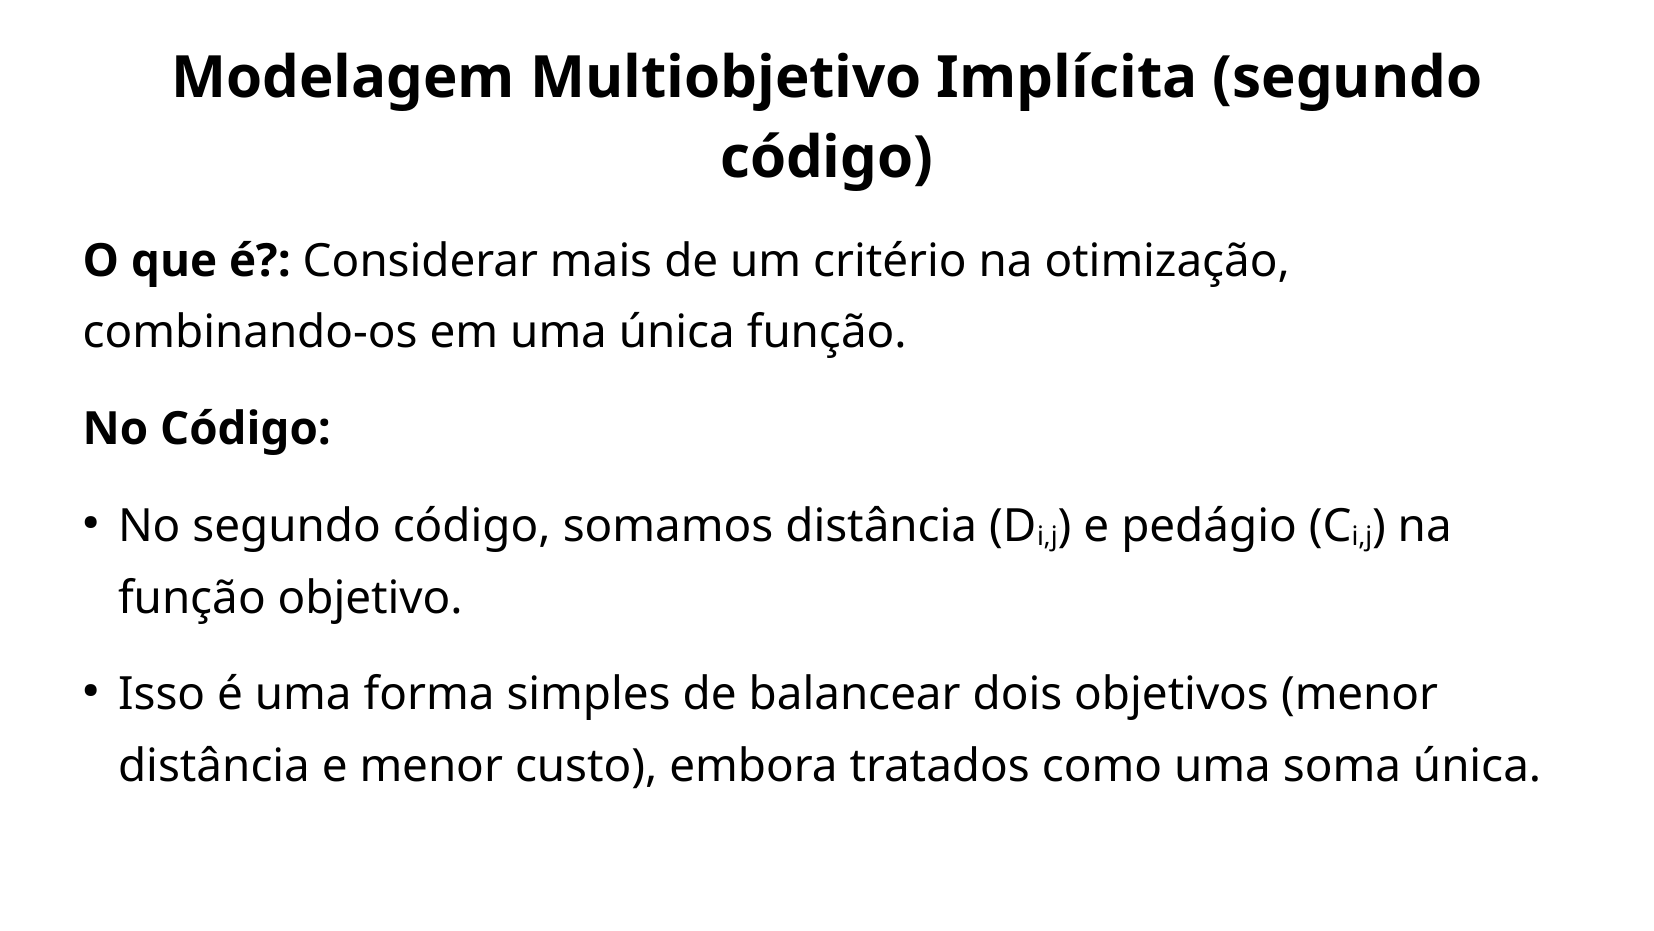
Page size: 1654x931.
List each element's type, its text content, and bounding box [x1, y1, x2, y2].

title Modelagem Multiobjetivo Implícita (segundo código) [82, 37, 1571, 193]
subtitle O que é?: Considerar mais de um critério na otimização, combinando-os em uma única função. No Código: No segundo código, somamos distância (Di,j) e pedágio (Ci,j​) na função objetivo. Isso é uma forma simples de balancear dois objetivos (menor distância e menor custo), embora tratados como uma soma única. [82, 217, 1571, 827]
